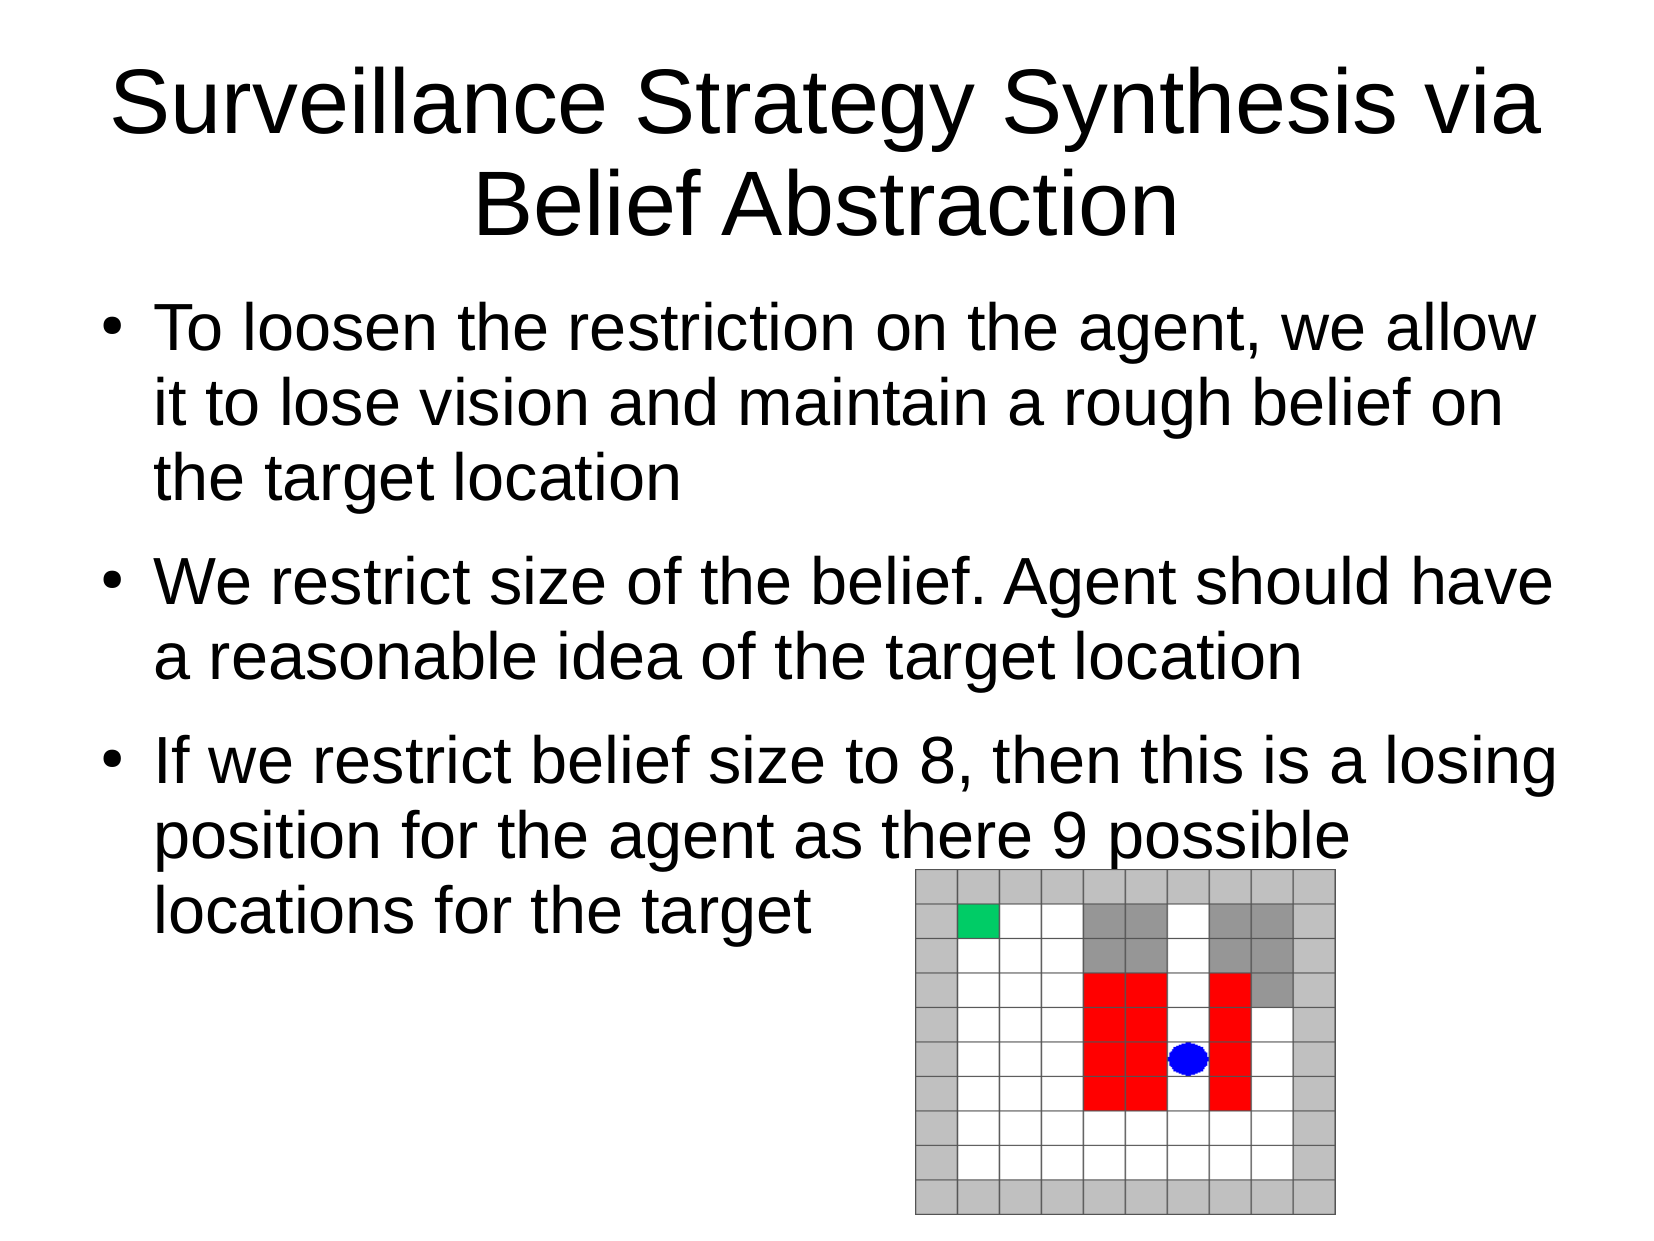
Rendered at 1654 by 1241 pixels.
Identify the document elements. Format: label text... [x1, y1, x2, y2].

list To loosen the restriction on the agent, we allow it to lose vision and maintain a rough belief on the target location We restrict size of the belief. Agent should have a reasonable idea of the target location If we restrict belief size to 8, then this is a losing position for the agent as there 9 possible locations for the target [82, 290, 1571, 1010]
title Surveillance Strategy Synthesis via Belief Abstraction [82, 49, 1571, 257]
picture [915, 869, 1336, 1216]
